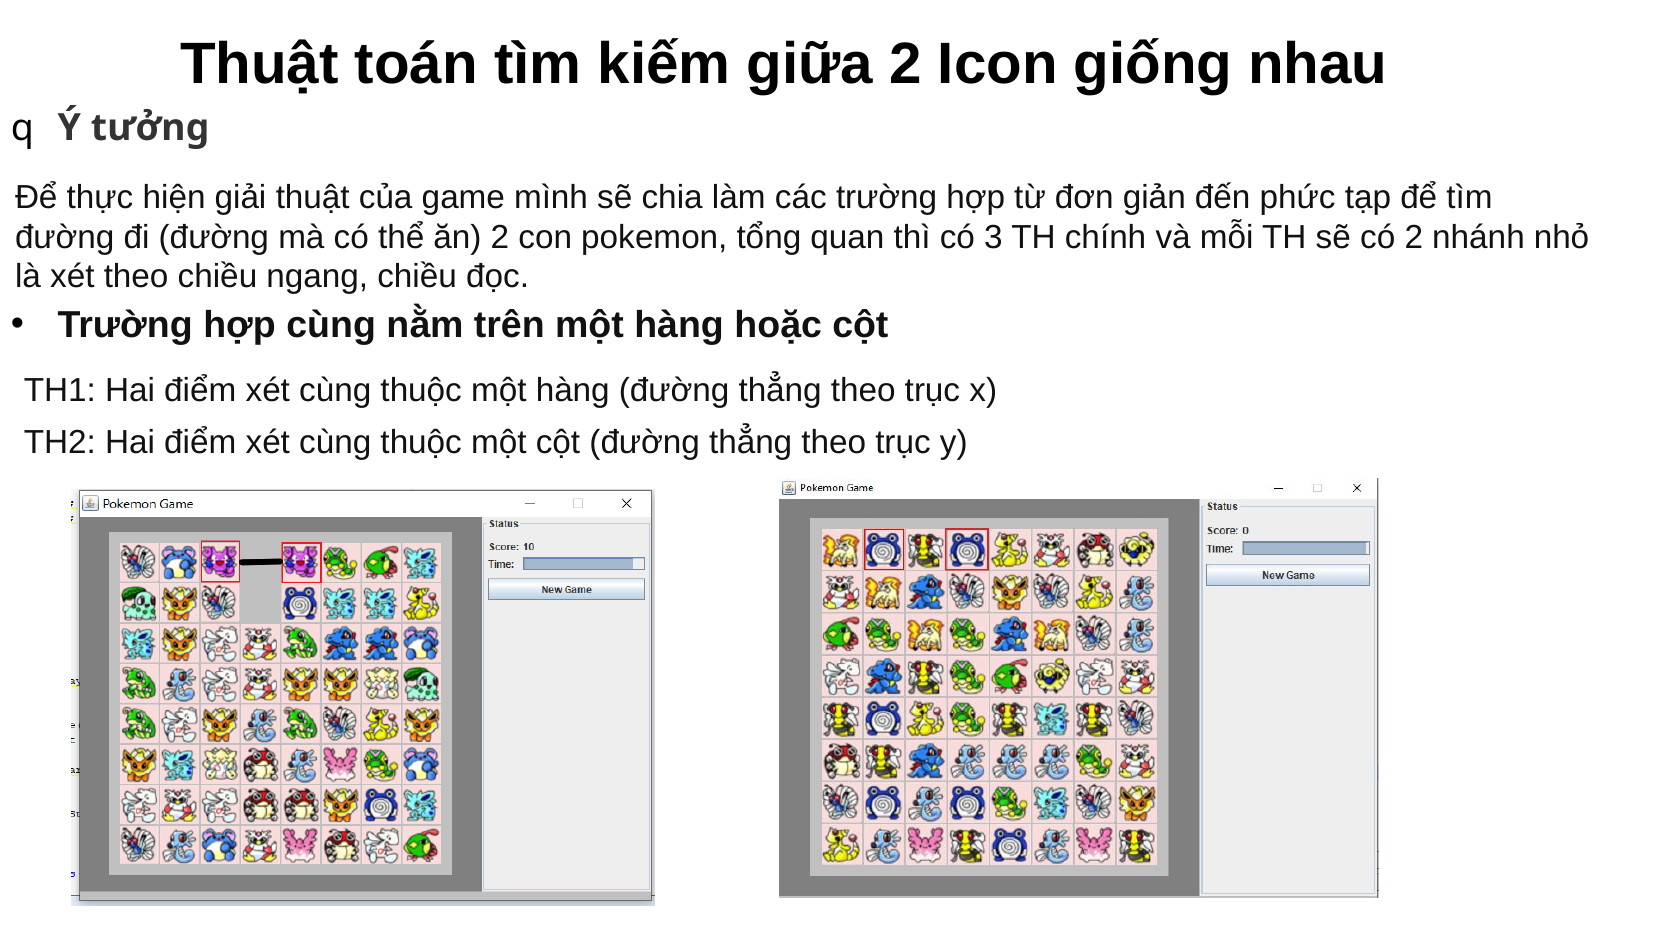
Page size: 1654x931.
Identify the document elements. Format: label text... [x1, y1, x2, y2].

text_box TH1: Hai điểm xét cùng thuộc một hàng (đường thẳng theo trục x) [9, 361, 1282, 495]
picture [71, 489, 655, 906]
text_box Thuật toán tìm kiếm giữa 2 Icon giống nhau [40, 24, 1529, 96]
text_box Trường hợp cùng nằm trên một hàng hoặc cột [0, 292, 998, 353]
picture [779, 478, 1379, 898]
text_box TH2: Hai điểm xét cùng thuộc một cột (đường thẳng theo trục y) [9, 413, 1190, 468]
text_box Để thực hiện giải thuật của game mình sẽ chia làm các trường hợp từ đơn giản đến phức tạp để tìm đường đi (đường mà có thể ăn) 2 con pokemon, tổng quan thì có 3 TH chính và mỗi TH sẽ có 2 nhánh nhỏ là xét theo chiều ngang, chiều đọc. [0, 167, 1614, 302]
text_box Ý tưởng [0, 96, 319, 156]
